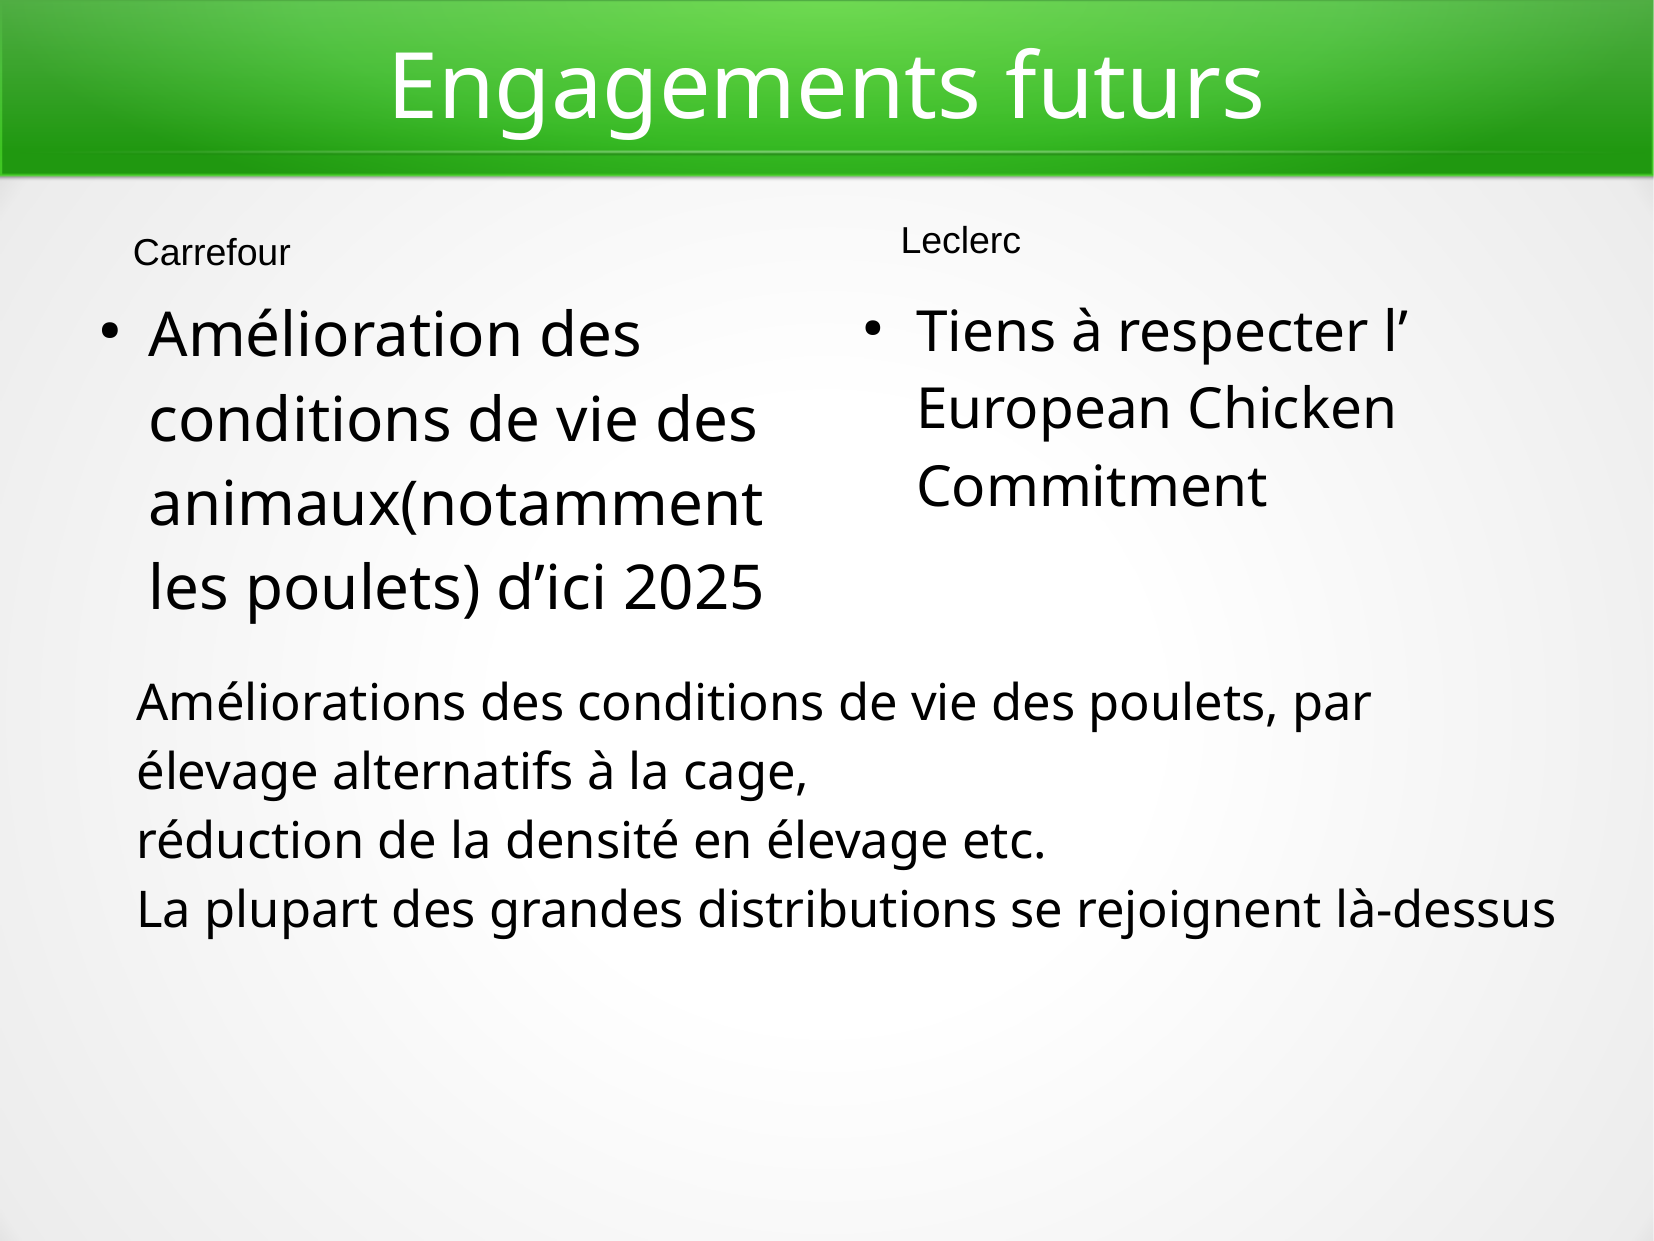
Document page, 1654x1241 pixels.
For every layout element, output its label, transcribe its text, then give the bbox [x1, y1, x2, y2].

title Engagements futurs [82, 11, 1571, 154]
text_box Carrefour [118, 224, 626, 282]
list Améliorations des conditions de vie des poulets, par élevage alternatifs à la cage, réduction de la densité en élevage etc. La plupart des grandes distributions se rejoignent là-dessus [82, 665, 1571, 1009]
picture [0, 0, 1654, 1241]
text_box Leclerc [885, 212, 1441, 270]
list Amélioration des conditions de vie des animaux(notamment les poulets) d’ici 2025 [82, 290, 809, 634]
list Tiens à respecter l’ European Chicken Commitment [845, 290, 1572, 634]
